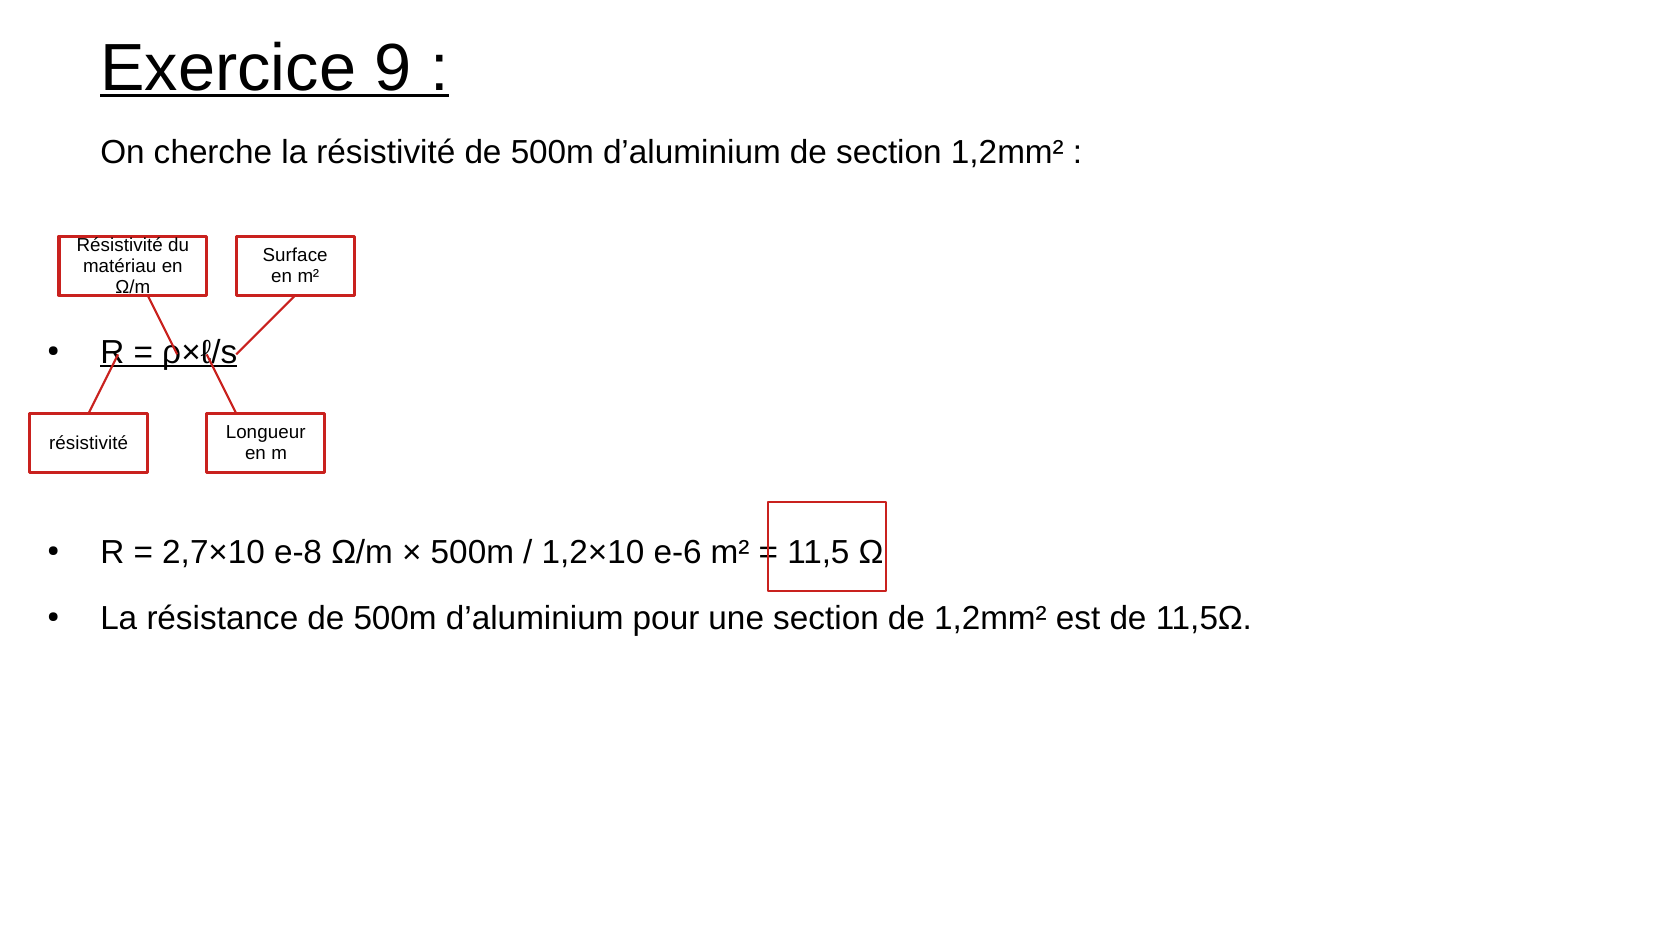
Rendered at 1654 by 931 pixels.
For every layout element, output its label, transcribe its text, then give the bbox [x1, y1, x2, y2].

list Exercice 9 : On cherche la résistivité de 500m d’aluminium de section 1,2mm² : R = ρ×ℓ/s R = 2,7×10 e-8 Ω/m × 500m / 1,2×10 e-6 m² = 11,5 Ω La résistance de 500m d’aluminium pour une section de 1,2mm² est de 11,5Ω. [29, 29, 1518, 886]
text_box Longueur en m [206, 413, 325, 473]
text_box résistivité [29, 413, 148, 473]
text_box Surface en m² [236, 236, 355, 296]
text_box Résistivité du matériau en Ω/m [59, 236, 207, 296]
